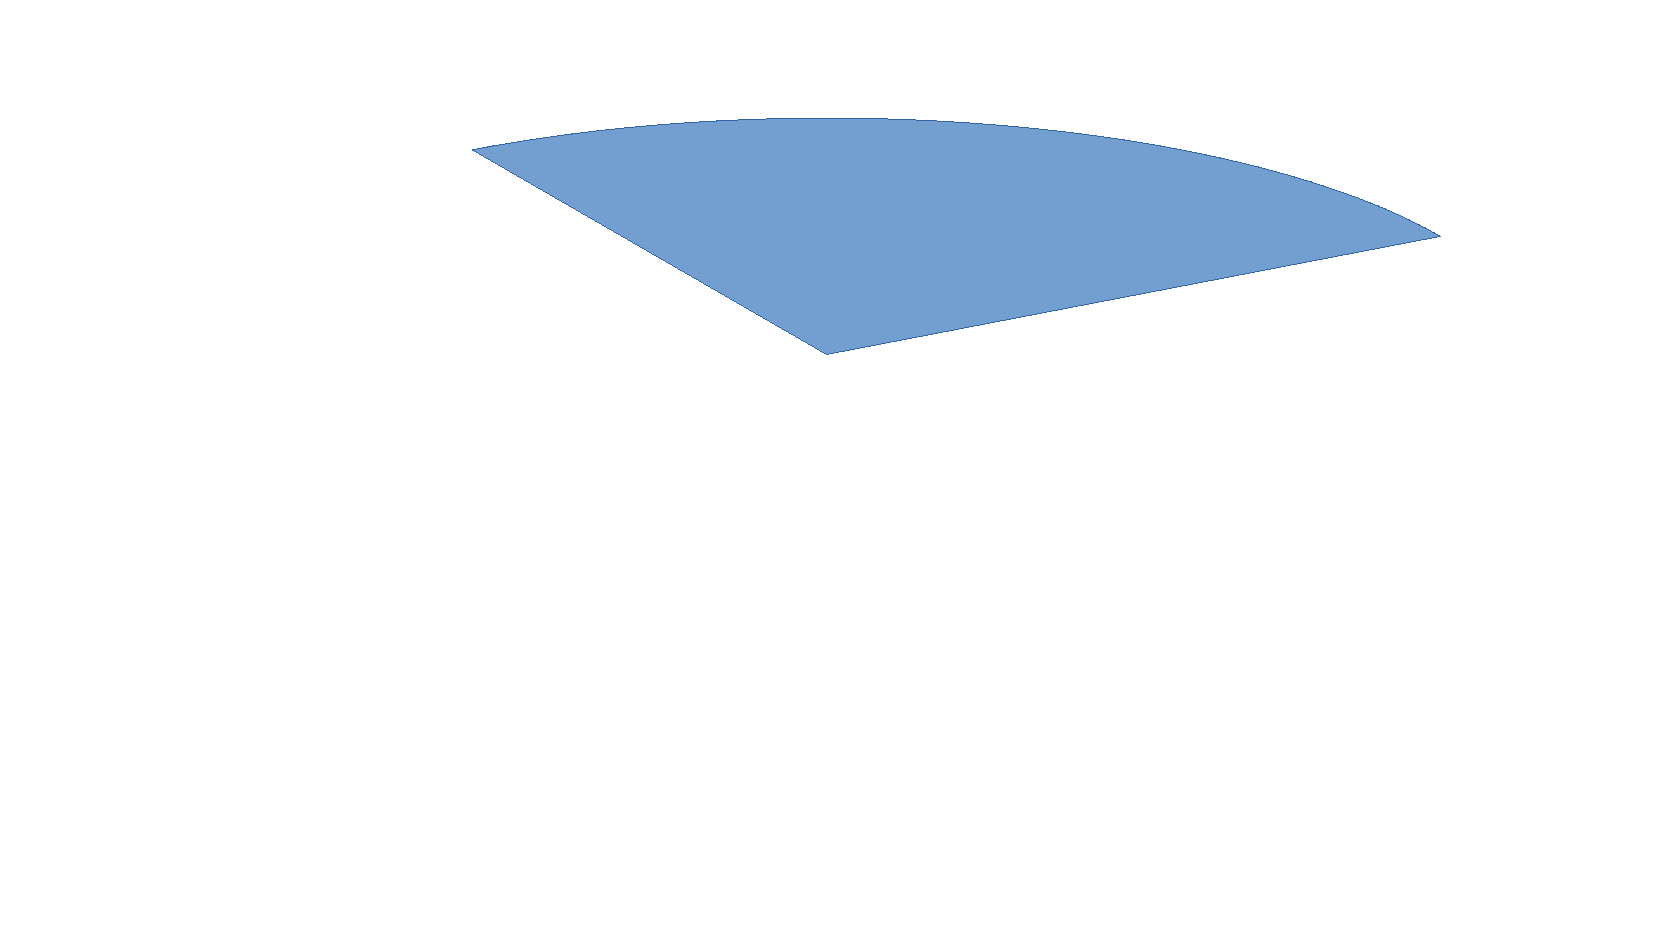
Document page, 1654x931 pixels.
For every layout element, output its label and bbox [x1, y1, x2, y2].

text_box [472, 118, 1441, 355]
